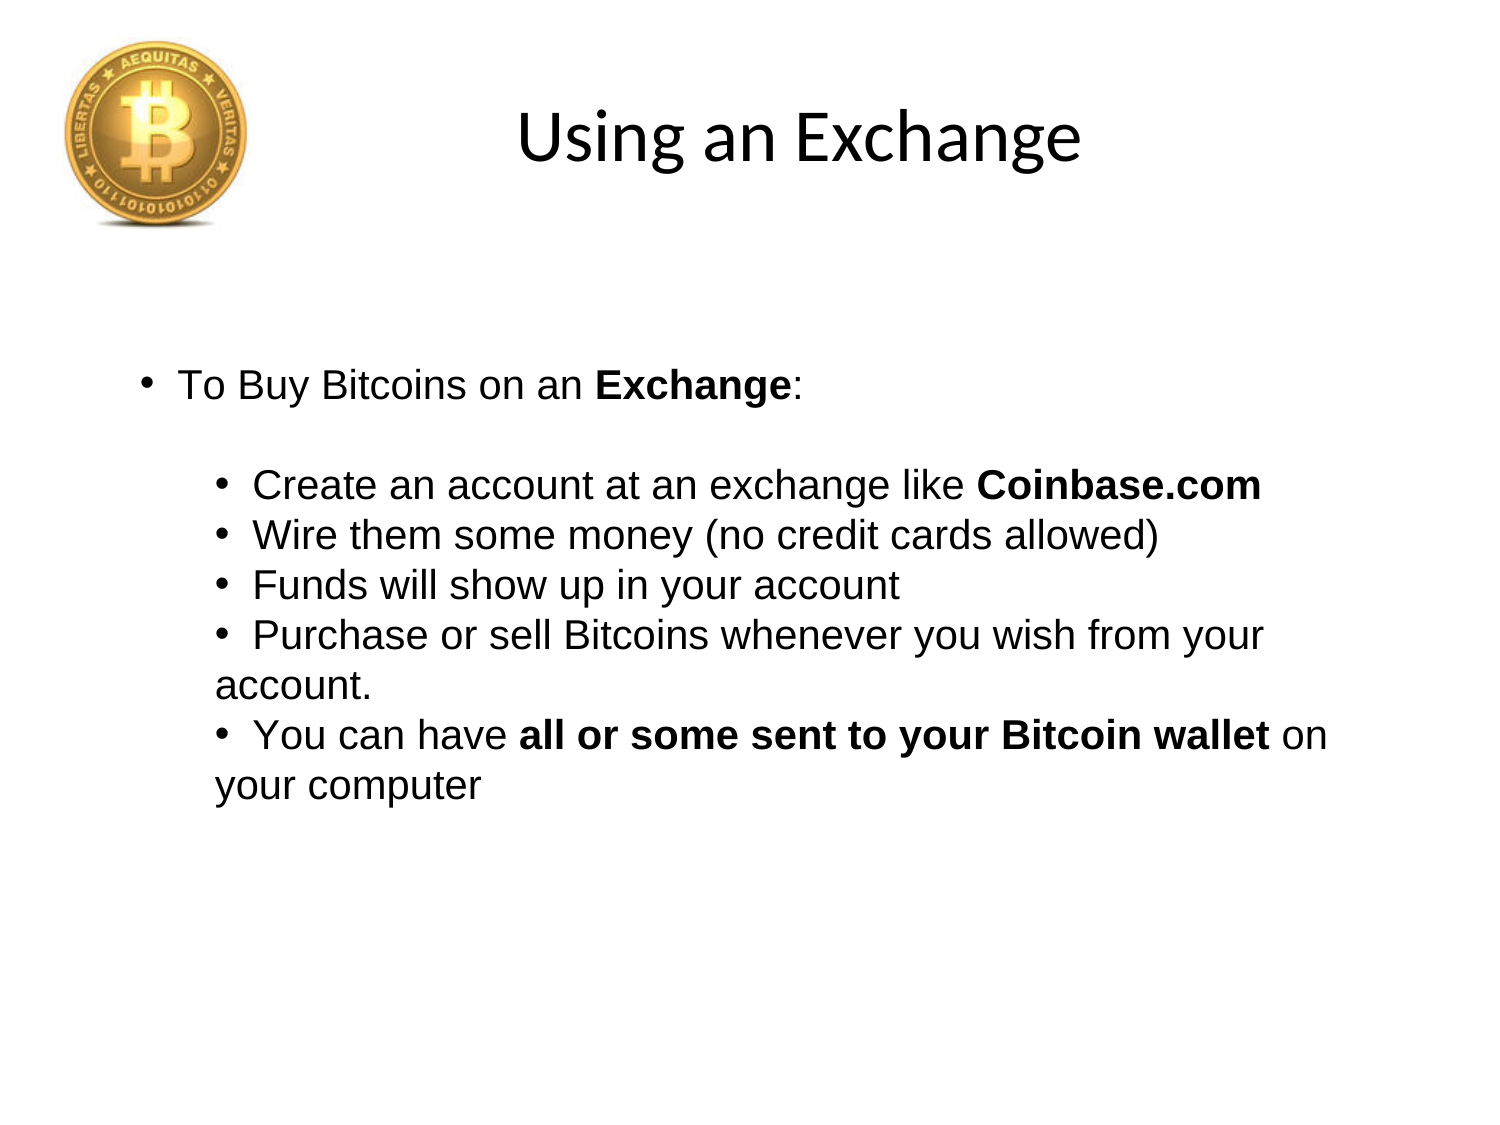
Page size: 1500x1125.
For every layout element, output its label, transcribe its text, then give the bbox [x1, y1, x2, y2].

text_box To Buy Bitcoins on an Exchange: Create an account at an exchange like Coinbase.com Wire them some money (no credit cards allowed) Funds will show up in your account Purchase or sell Bitcoins whenever you wish from your account. You can have all or some sent to your Bitcoin wallet on your computer [125, 299, 1376, 816]
text_box Using an Exchange [275, 37, 1326, 225]
picture [62, 37, 250, 230]
